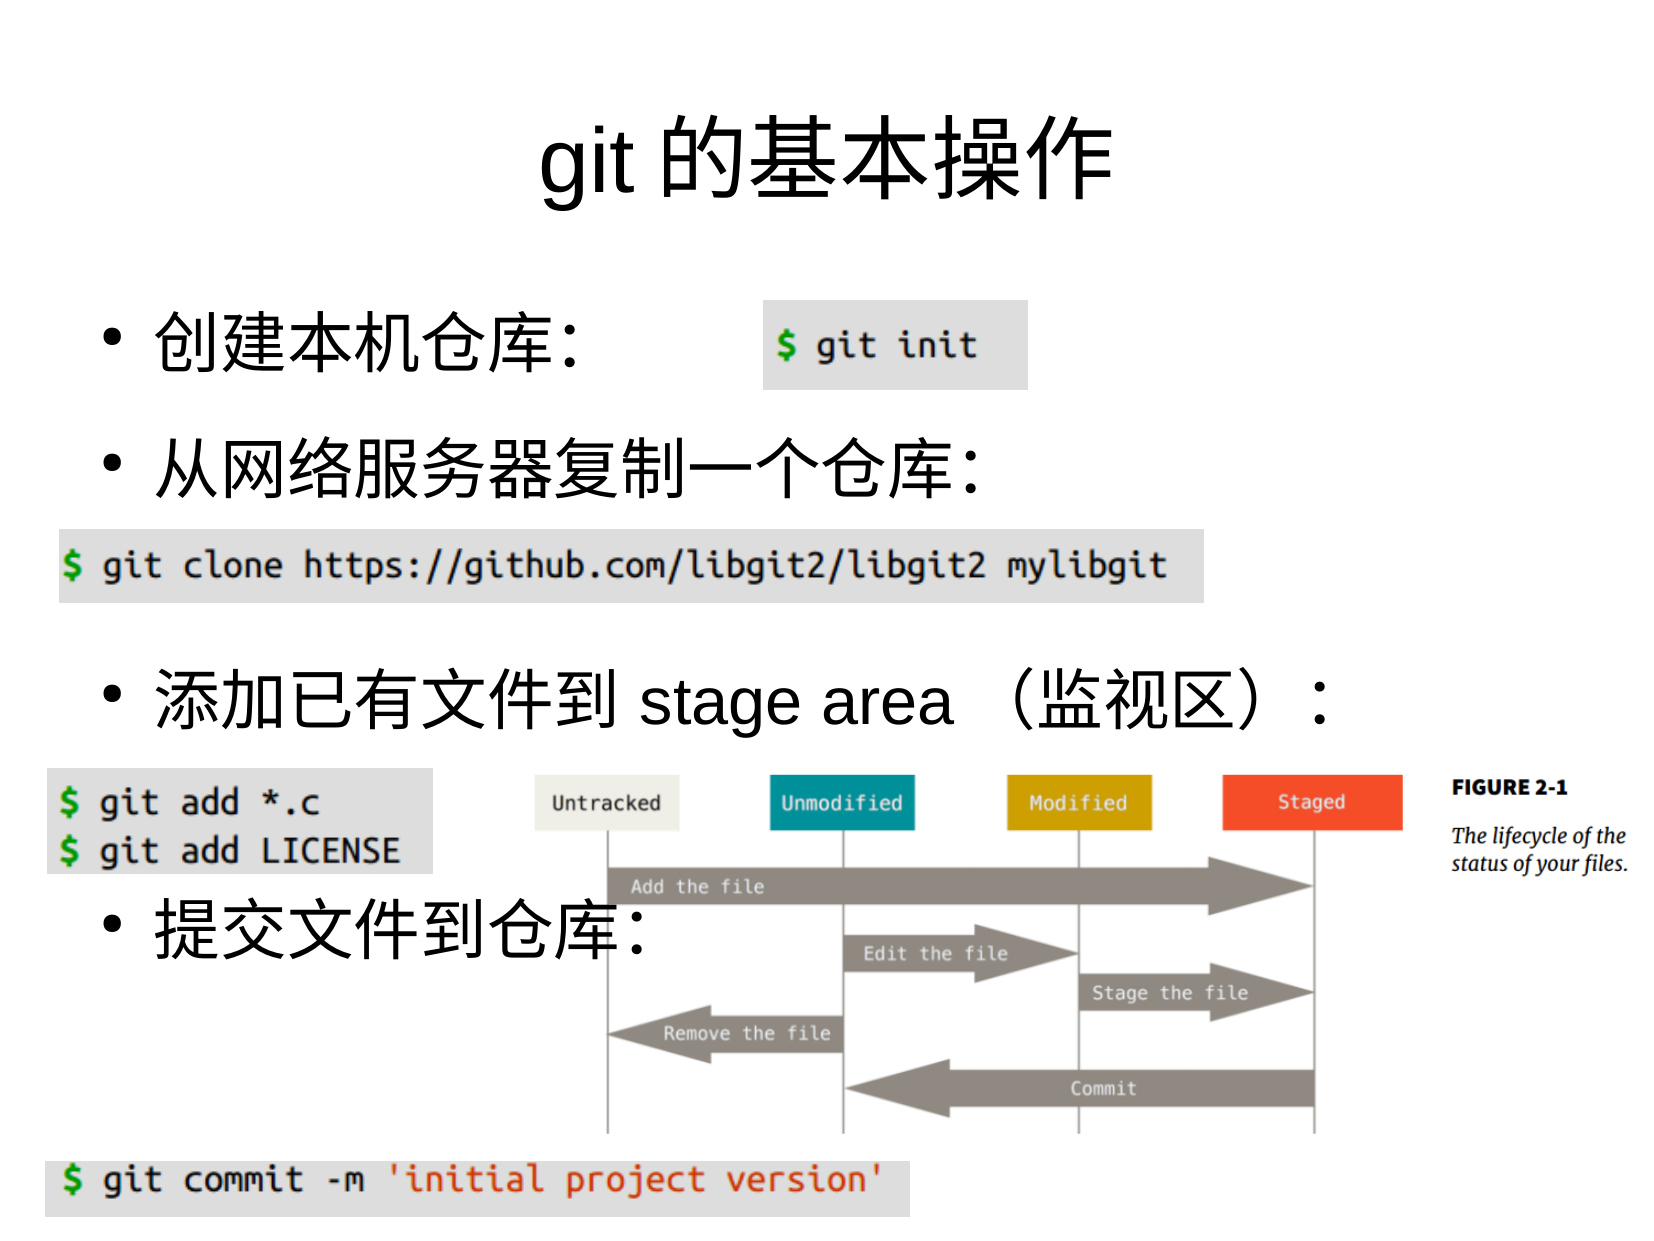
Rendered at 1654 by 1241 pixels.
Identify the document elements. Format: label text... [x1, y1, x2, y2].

list 创建本机仓库： 从网络服务器复制一个仓库： 添加已有文件到stage area（监视区）： 提交文件到仓库： [82, 290, 1571, 1010]
picture [47, 768, 433, 875]
picture [59, 529, 1204, 603]
title git的基本操作 [82, 49, 1571, 257]
picture [527, 755, 1654, 1146]
picture [763, 300, 1028, 390]
picture [45, 1161, 910, 1217]
